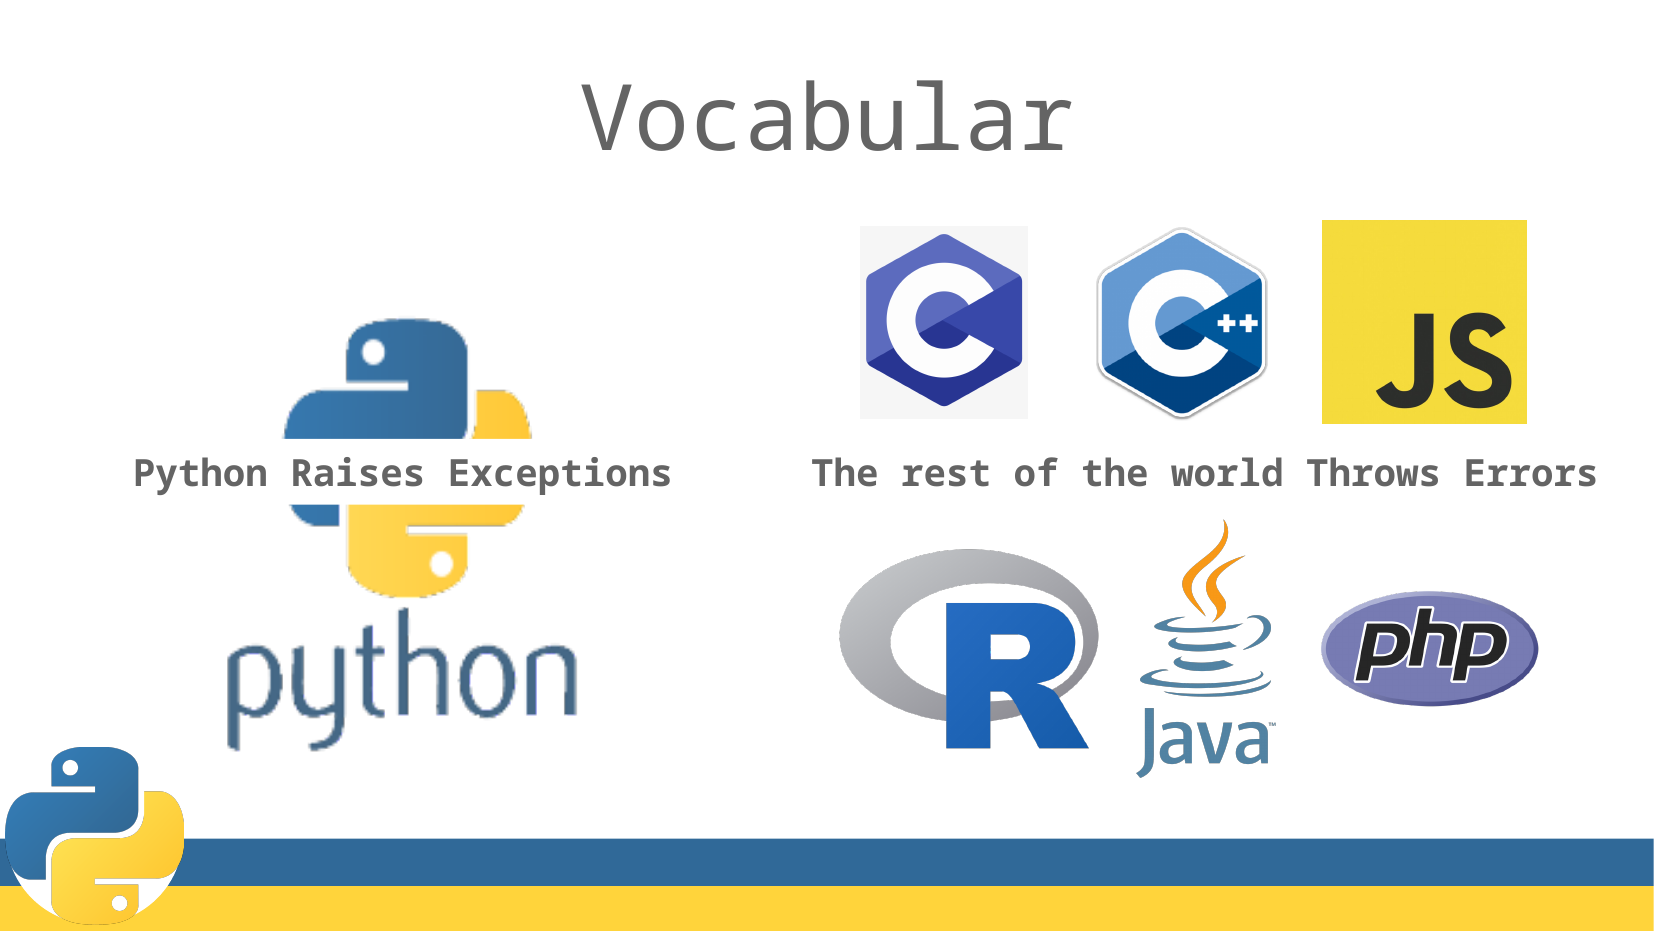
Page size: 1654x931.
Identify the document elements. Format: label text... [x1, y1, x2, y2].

picture [1311, 530, 1548, 767]
text_box Python Raises Exceptions [118, 438, 688, 492]
text_box The rest of the world Throws Errors [796, 438, 1614, 492]
picture [1051, 192, 1312, 453]
picture [5, 747, 184, 925]
title Vocabular [82, 37, 1571, 193]
picture [839, 548, 1099, 749]
picture [200, 312, 603, 438]
picture [1133, 517, 1277, 780]
picture [1322, 220, 1527, 424]
picture [200, 505, 603, 772]
picture [860, 226, 1028, 419]
